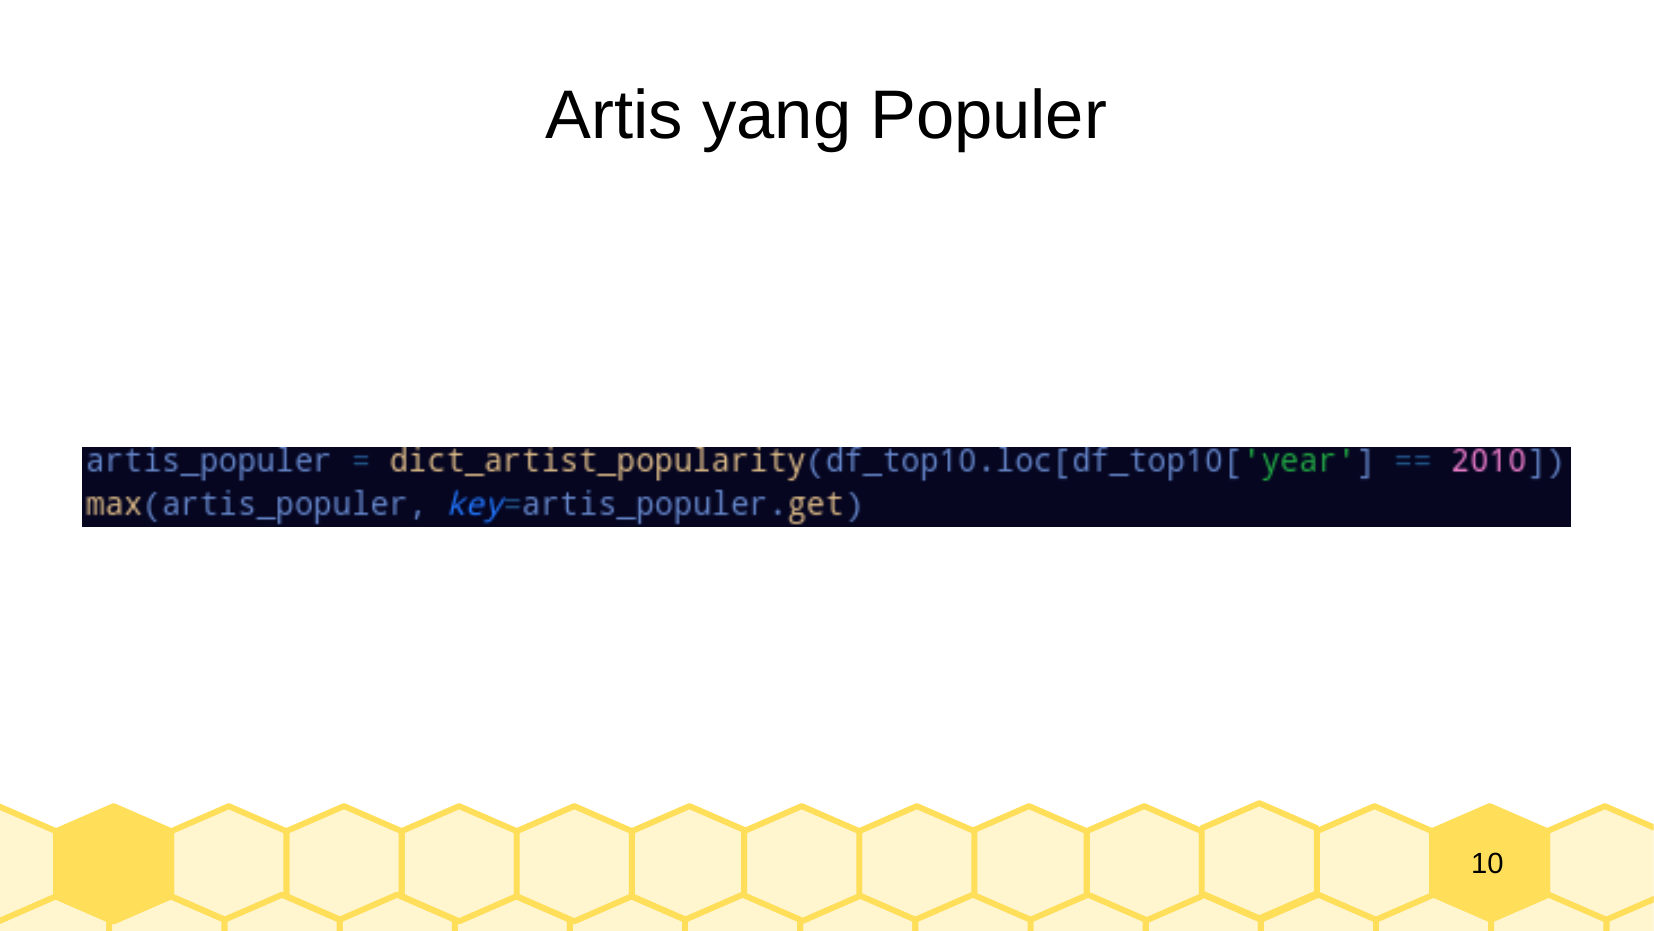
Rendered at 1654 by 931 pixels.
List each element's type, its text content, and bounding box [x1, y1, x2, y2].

picture [82, 447, 1571, 527]
title Artis yang Populer [82, 37, 1571, 193]
